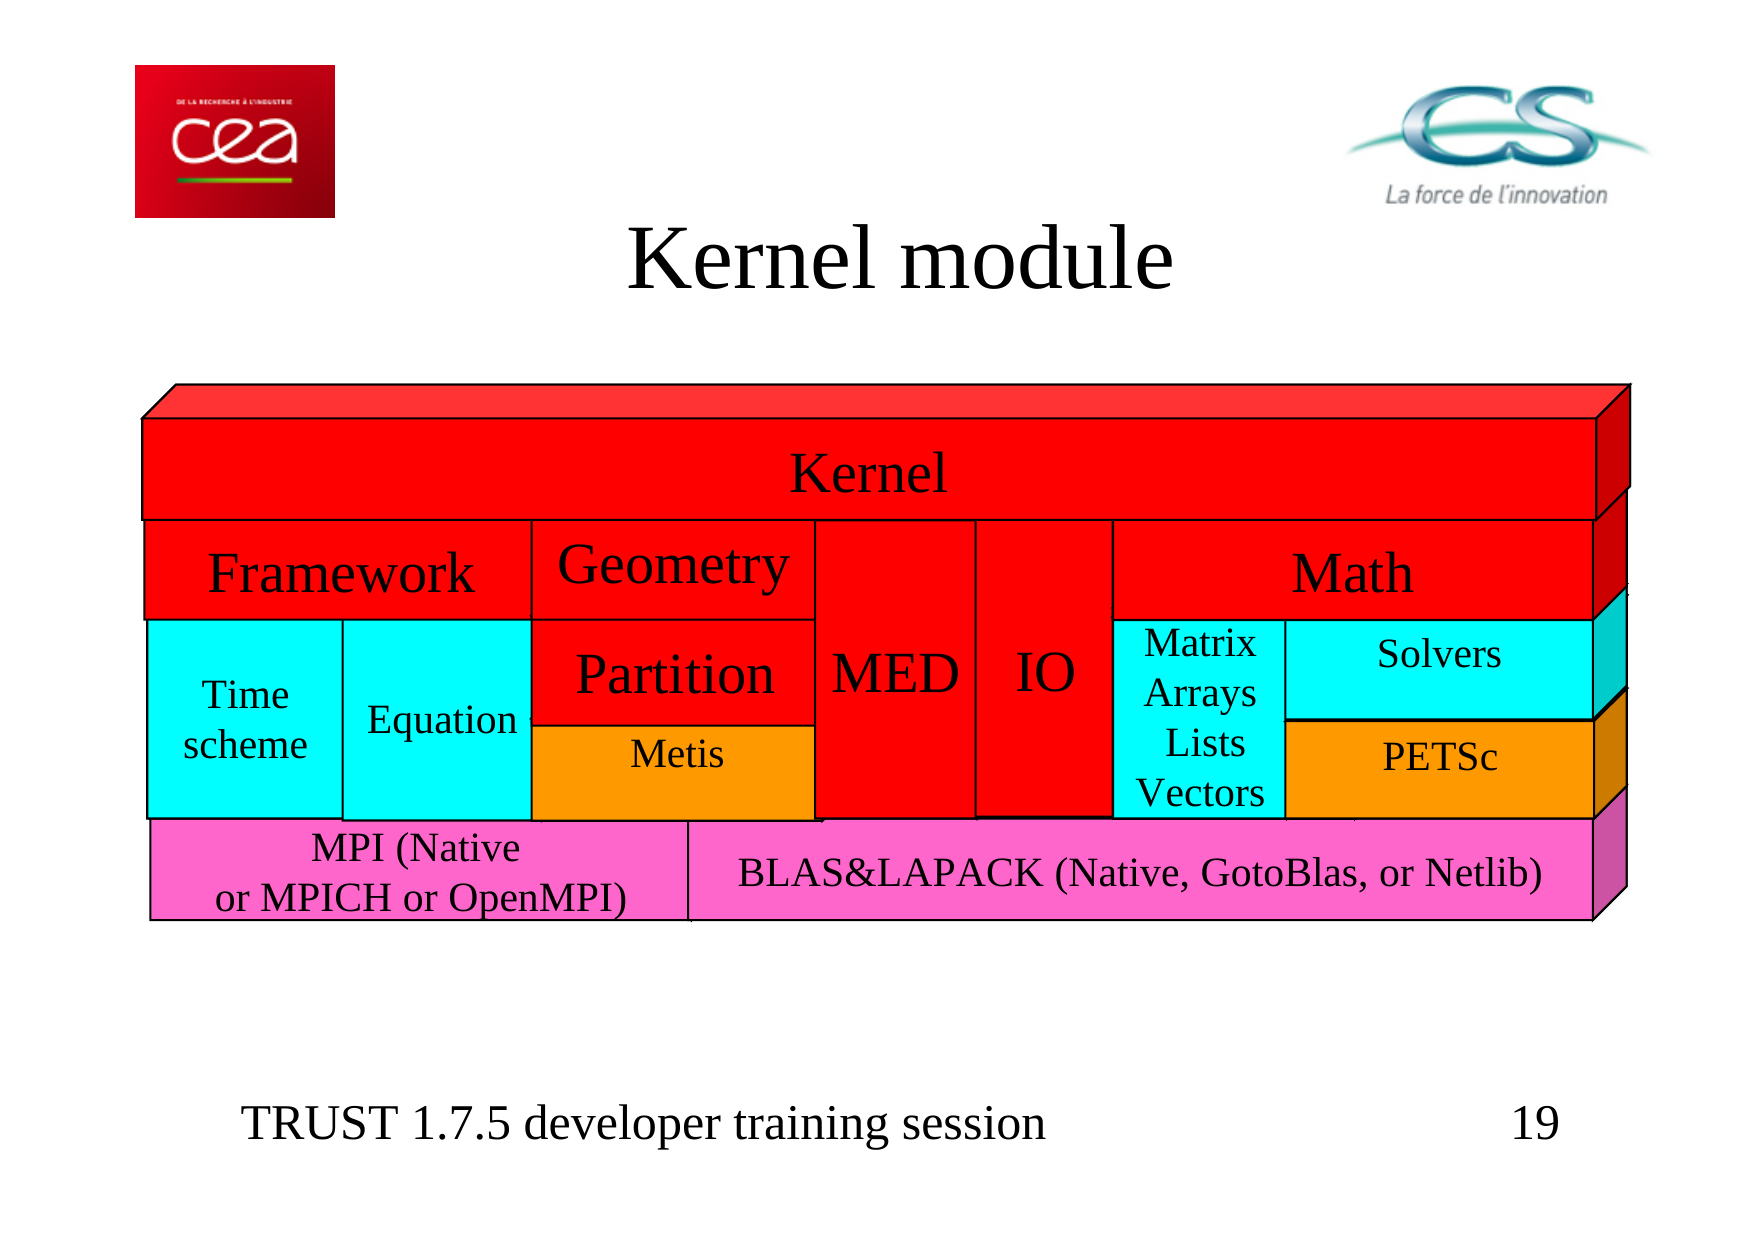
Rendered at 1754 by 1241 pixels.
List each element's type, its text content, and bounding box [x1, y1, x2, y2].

text_box Partition [531, 620, 815, 726]
text_box Kernel [142, 419, 1596, 520]
text_box BLAS&LAPACK (Native, GotoBlas, or Netlib) [688, 819, 1592, 921]
text_box MED [815, 521, 977, 819]
text_box Framework [144, 520, 531, 620]
text_box Time scheme [147, 620, 342, 819]
text_box Geometry [531, 520, 815, 620]
text_box Math [1113, 520, 1592, 621]
text_box MPI (Native or MPICH or OpenMPI) [150, 819, 688, 921]
title Kernel module [225, 158, 1577, 346]
text_box Solvers [1285, 621, 1592, 720]
text_box Matrix Arrays Lists Vectors [1113, 621, 1285, 819]
picture [1340, 73, 1662, 218]
text_box Metis [531, 726, 822, 821]
text_box IO [975, 520, 1113, 817]
text_box Equation [342, 620, 531, 821]
text_box O_U_ptr [142, 384, 1629, 419]
picture [135, 65, 335, 218]
text_box PETSc [1285, 722, 1594, 819]
